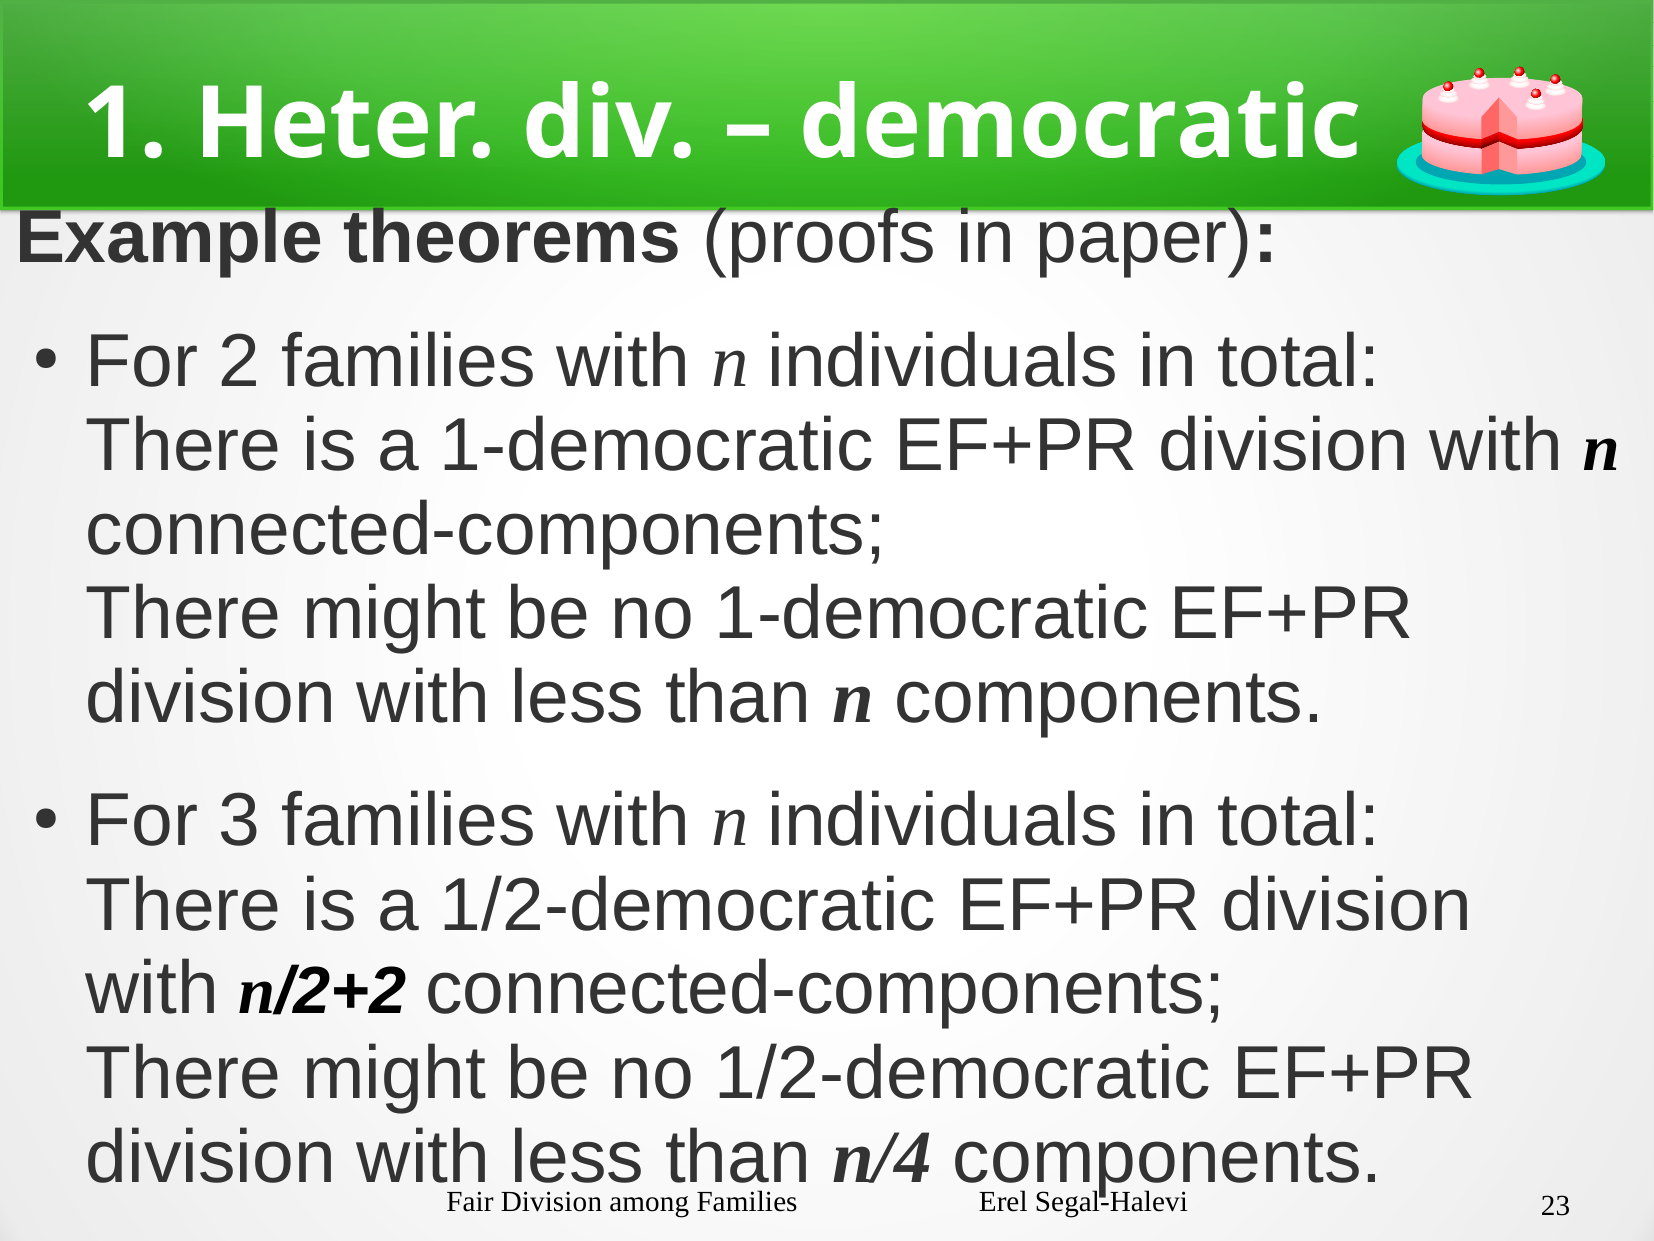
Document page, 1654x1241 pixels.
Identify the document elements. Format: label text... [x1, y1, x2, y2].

picture [1397, 66, 1606, 196]
list Example theorems (proofs in paper): For 2 families with n individuals in total: There is a 1-democratic EF+PR division with n connected-components; There might be no 1-democratic EF+PR division with less than n components. For 3 families with n individuals in total: There is a 1/2-democratic EF+PR division with n/2+2 connected-components; There might be no 1/2-democratic EF+PR division with less than n/4 components. [15, 195, 1621, 1186]
title 1. Heter. div. – democratic [82, 0, 1381, 255]
